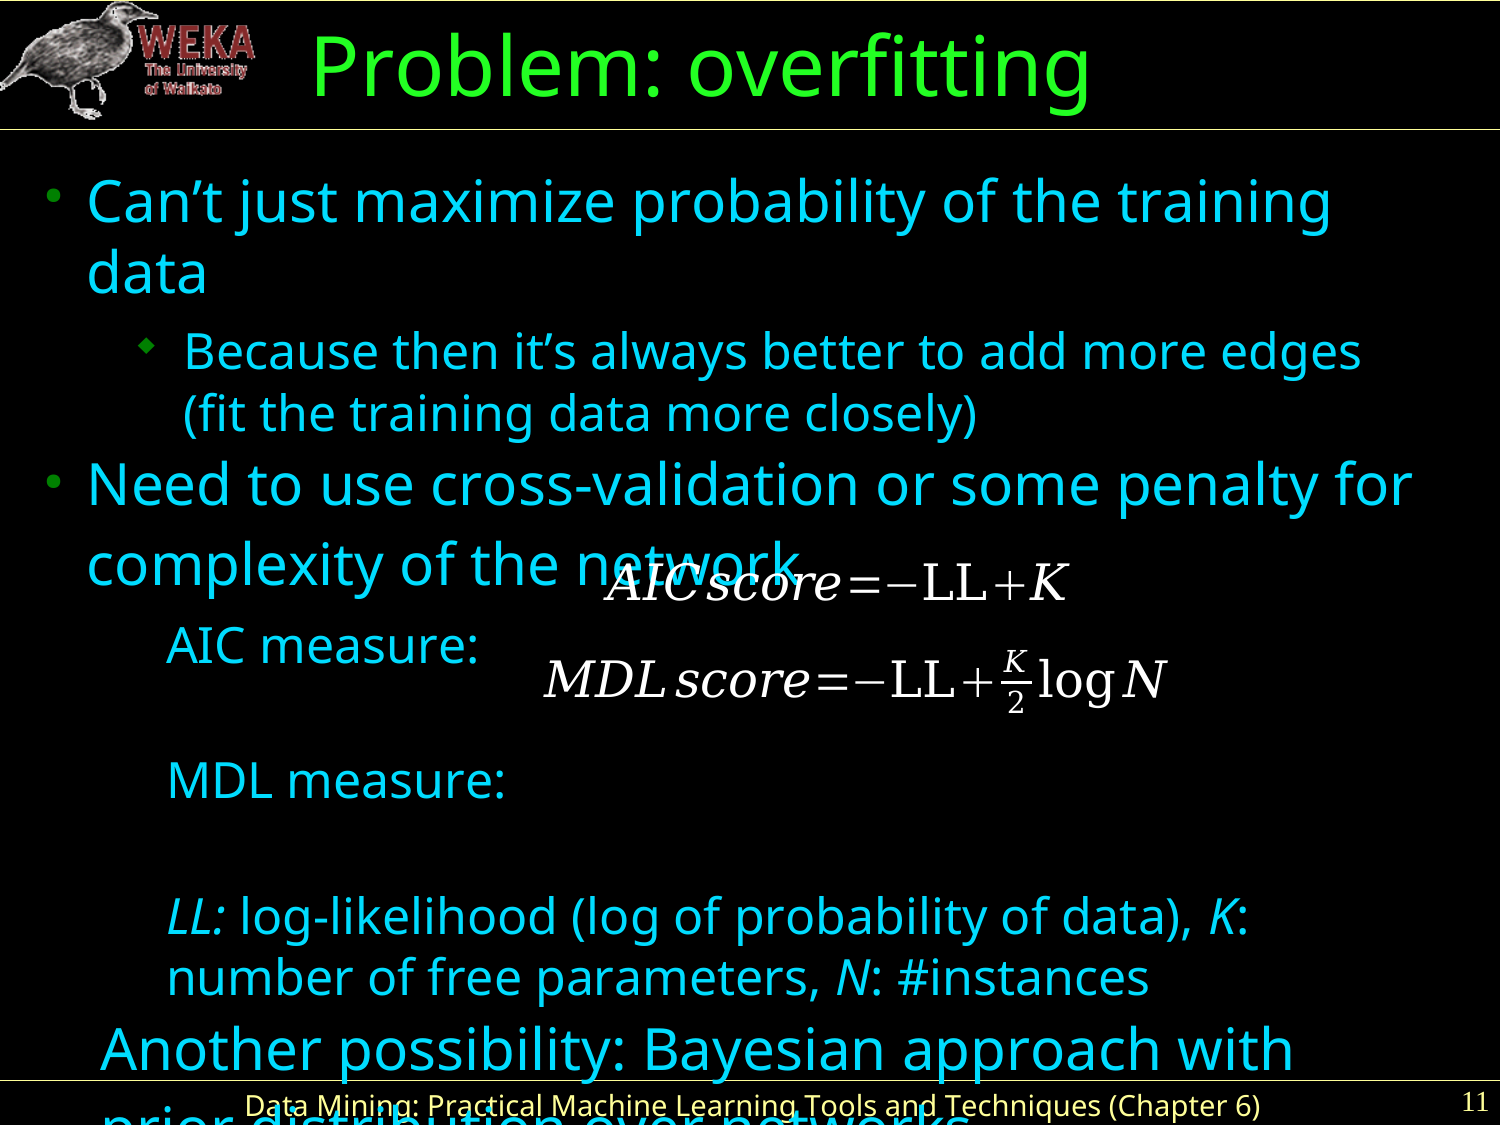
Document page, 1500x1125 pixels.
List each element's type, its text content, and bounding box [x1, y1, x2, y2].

text_box Can’t just maximize probability of the training data Because then it’s always better to add more edges (fit the training data more closely) Need to use cross-validation or some penalty for complexity of the network AIC measure: MDL measure: LL: log-likelihood (log of probability of data), K: number of free parameters, N: #instances Another possibility: Bayesian approach with prior distribution over networks [29, 158, 1443, 1079]
picture [0, 1, 266, 129]
title Problem: overfitting [295, 0, 1500, 159]
chart [538, 645, 1172, 722]
chart [599, 554, 1074, 613]
